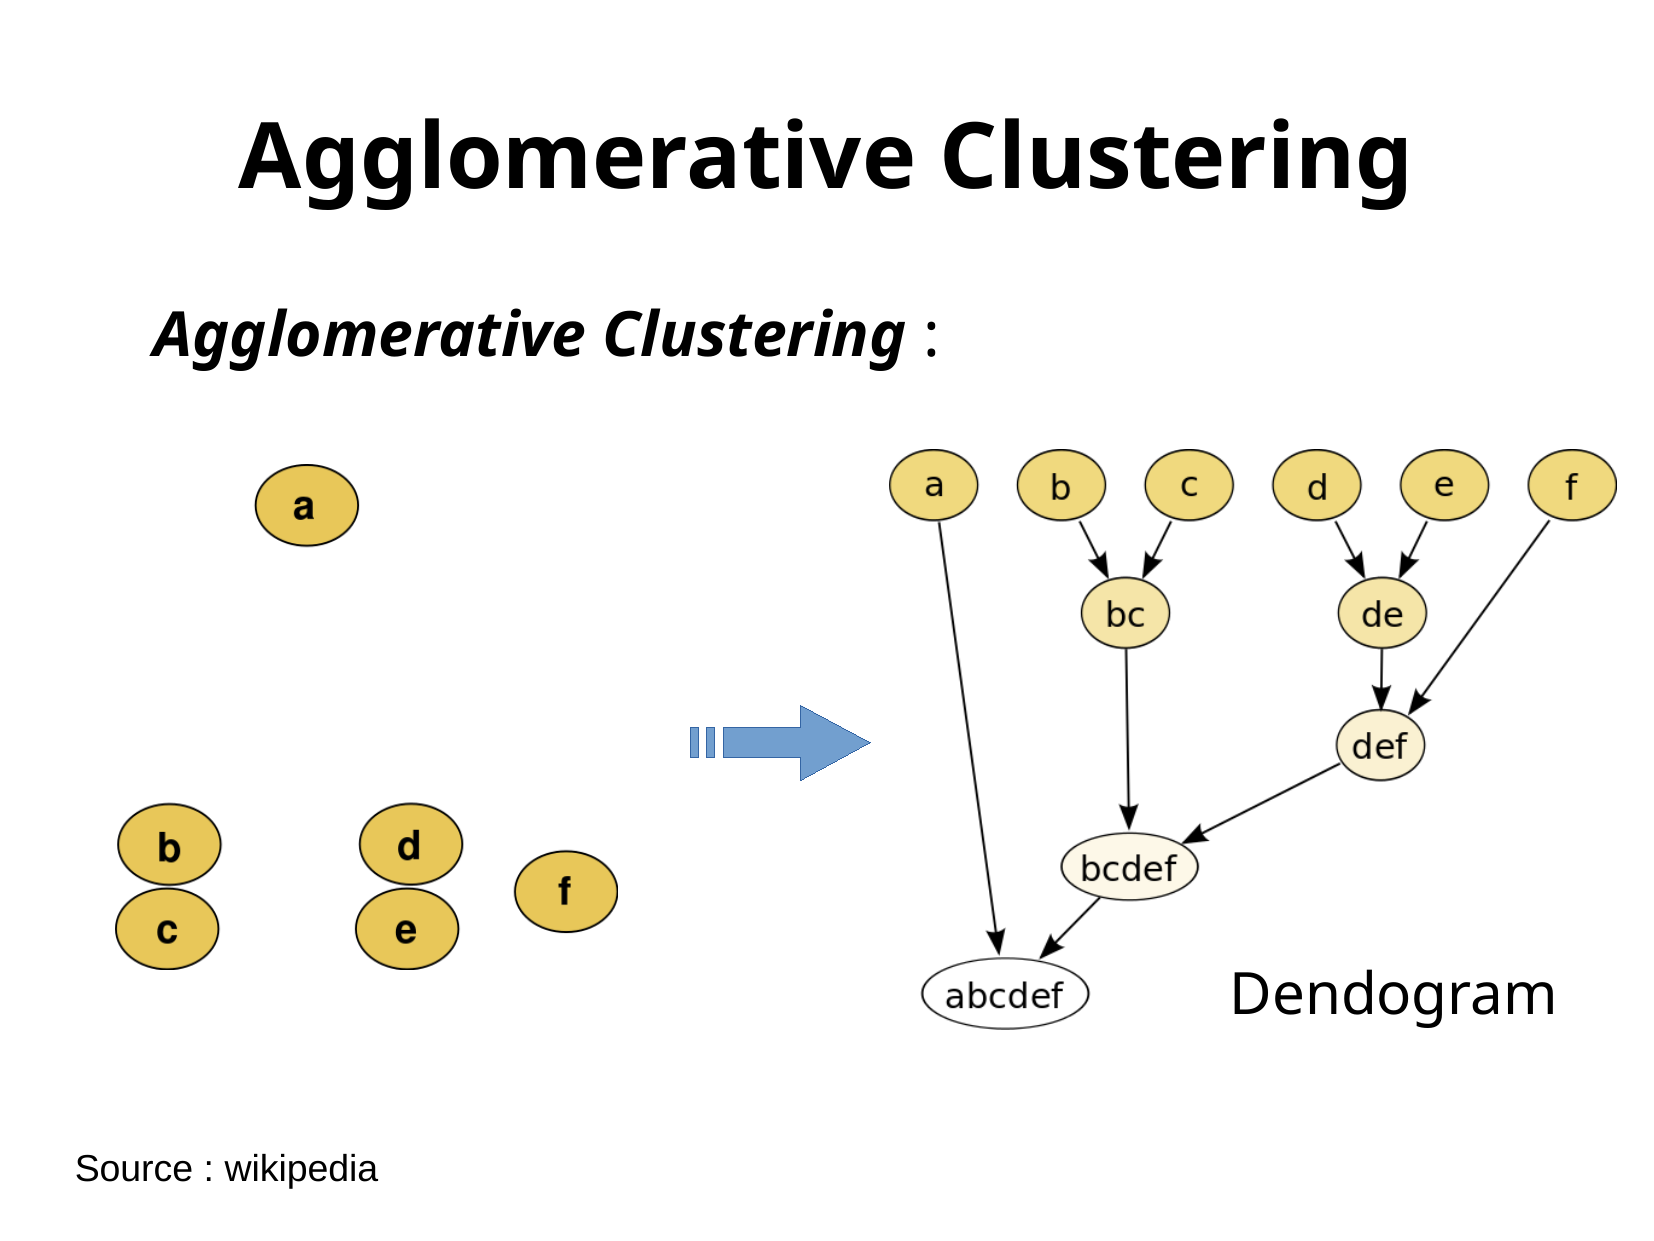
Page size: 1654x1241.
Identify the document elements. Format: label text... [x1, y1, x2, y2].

picture [889, 449, 1617, 1030]
picture [115, 464, 618, 970]
text_box [723, 705, 871, 781]
list Agglomerative Clustering : [82, 290, 1571, 1010]
text_box Dendogram [1215, 945, 1654, 1027]
text_box Source : wikipedia [60, 1140, 616, 1197]
text_box [690, 727, 699, 758]
text_box [706, 727, 715, 758]
title Agglomerative Clustering [82, 49, 1571, 257]
